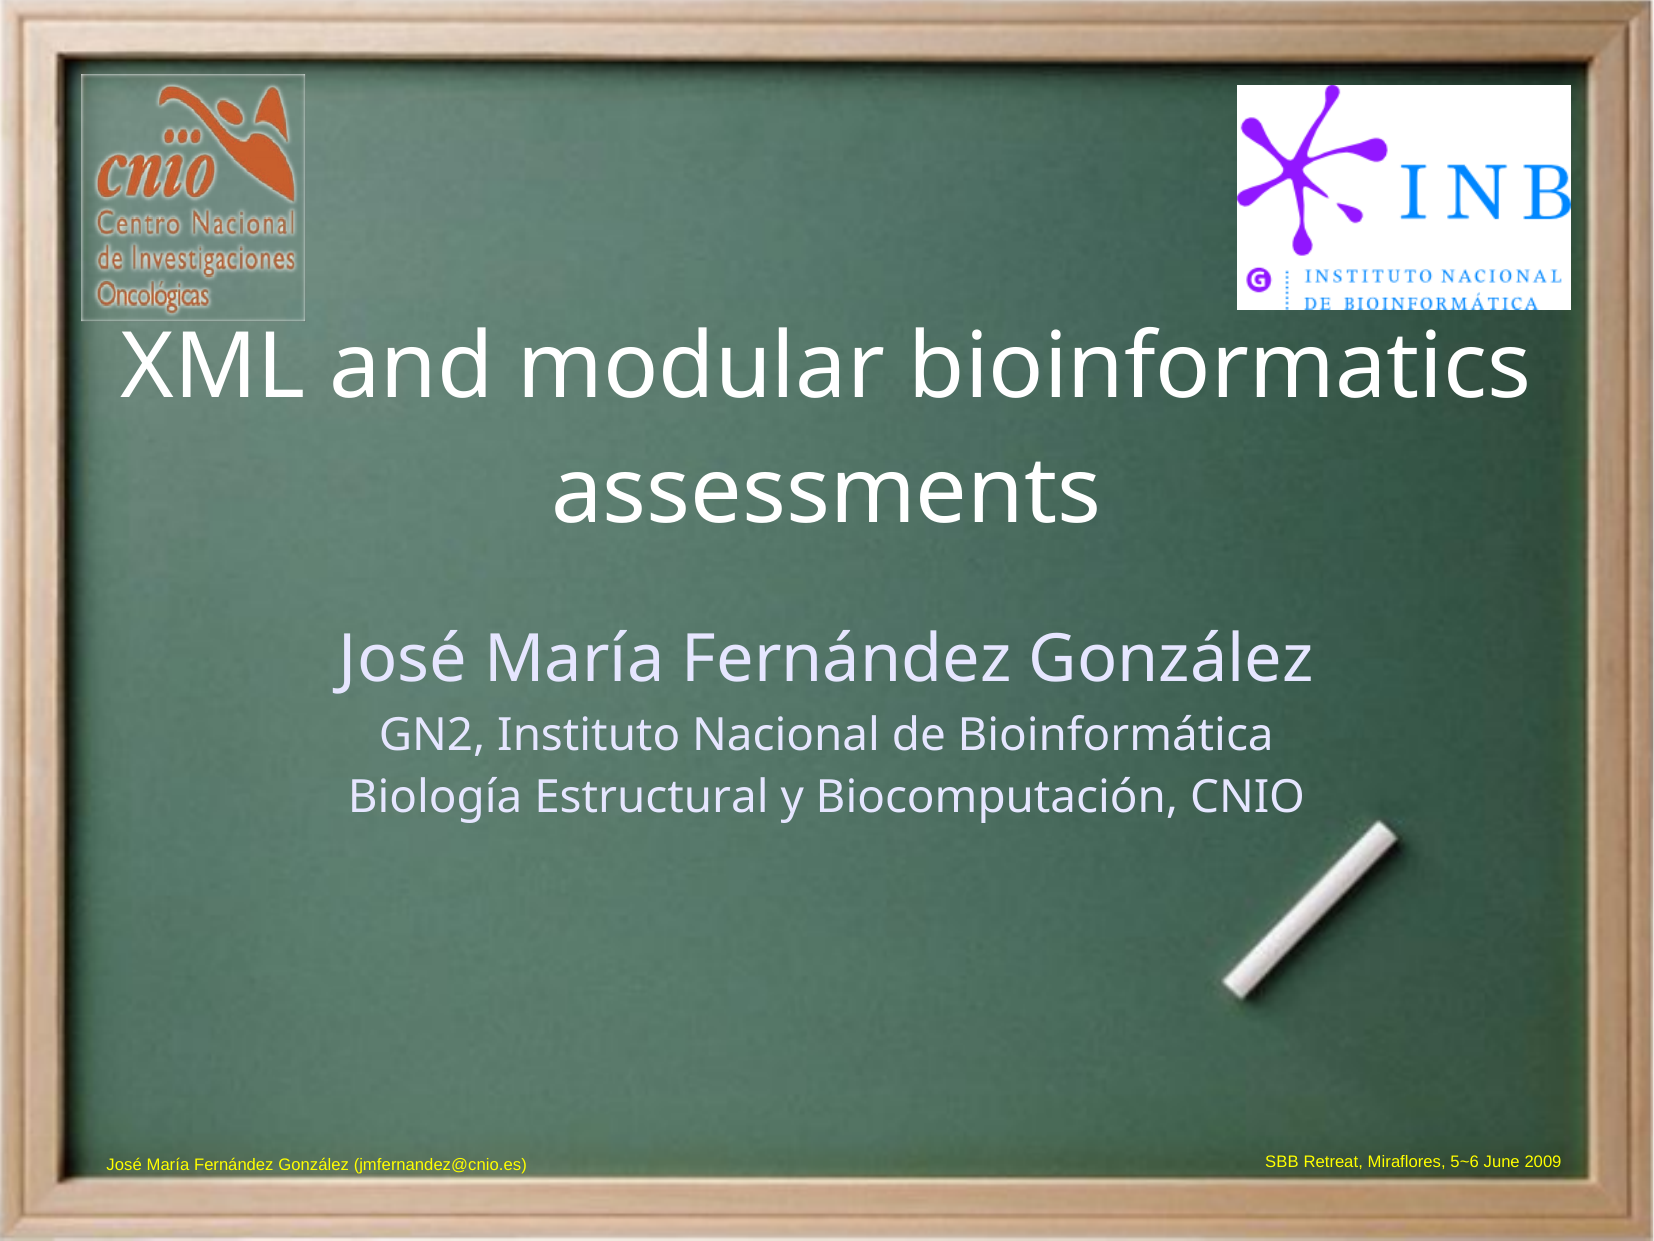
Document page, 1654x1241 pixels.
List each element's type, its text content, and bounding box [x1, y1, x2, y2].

title XML and modular bioinformatics assessments [82, 317, 1571, 343]
picture [0, 0, 1654, 1241]
subtitle José María Fernández González GN2, Instituto Nacional de Bioinformática Biología Estructural y Biocomputación, CNIO [82, 343, 1571, 1162]
